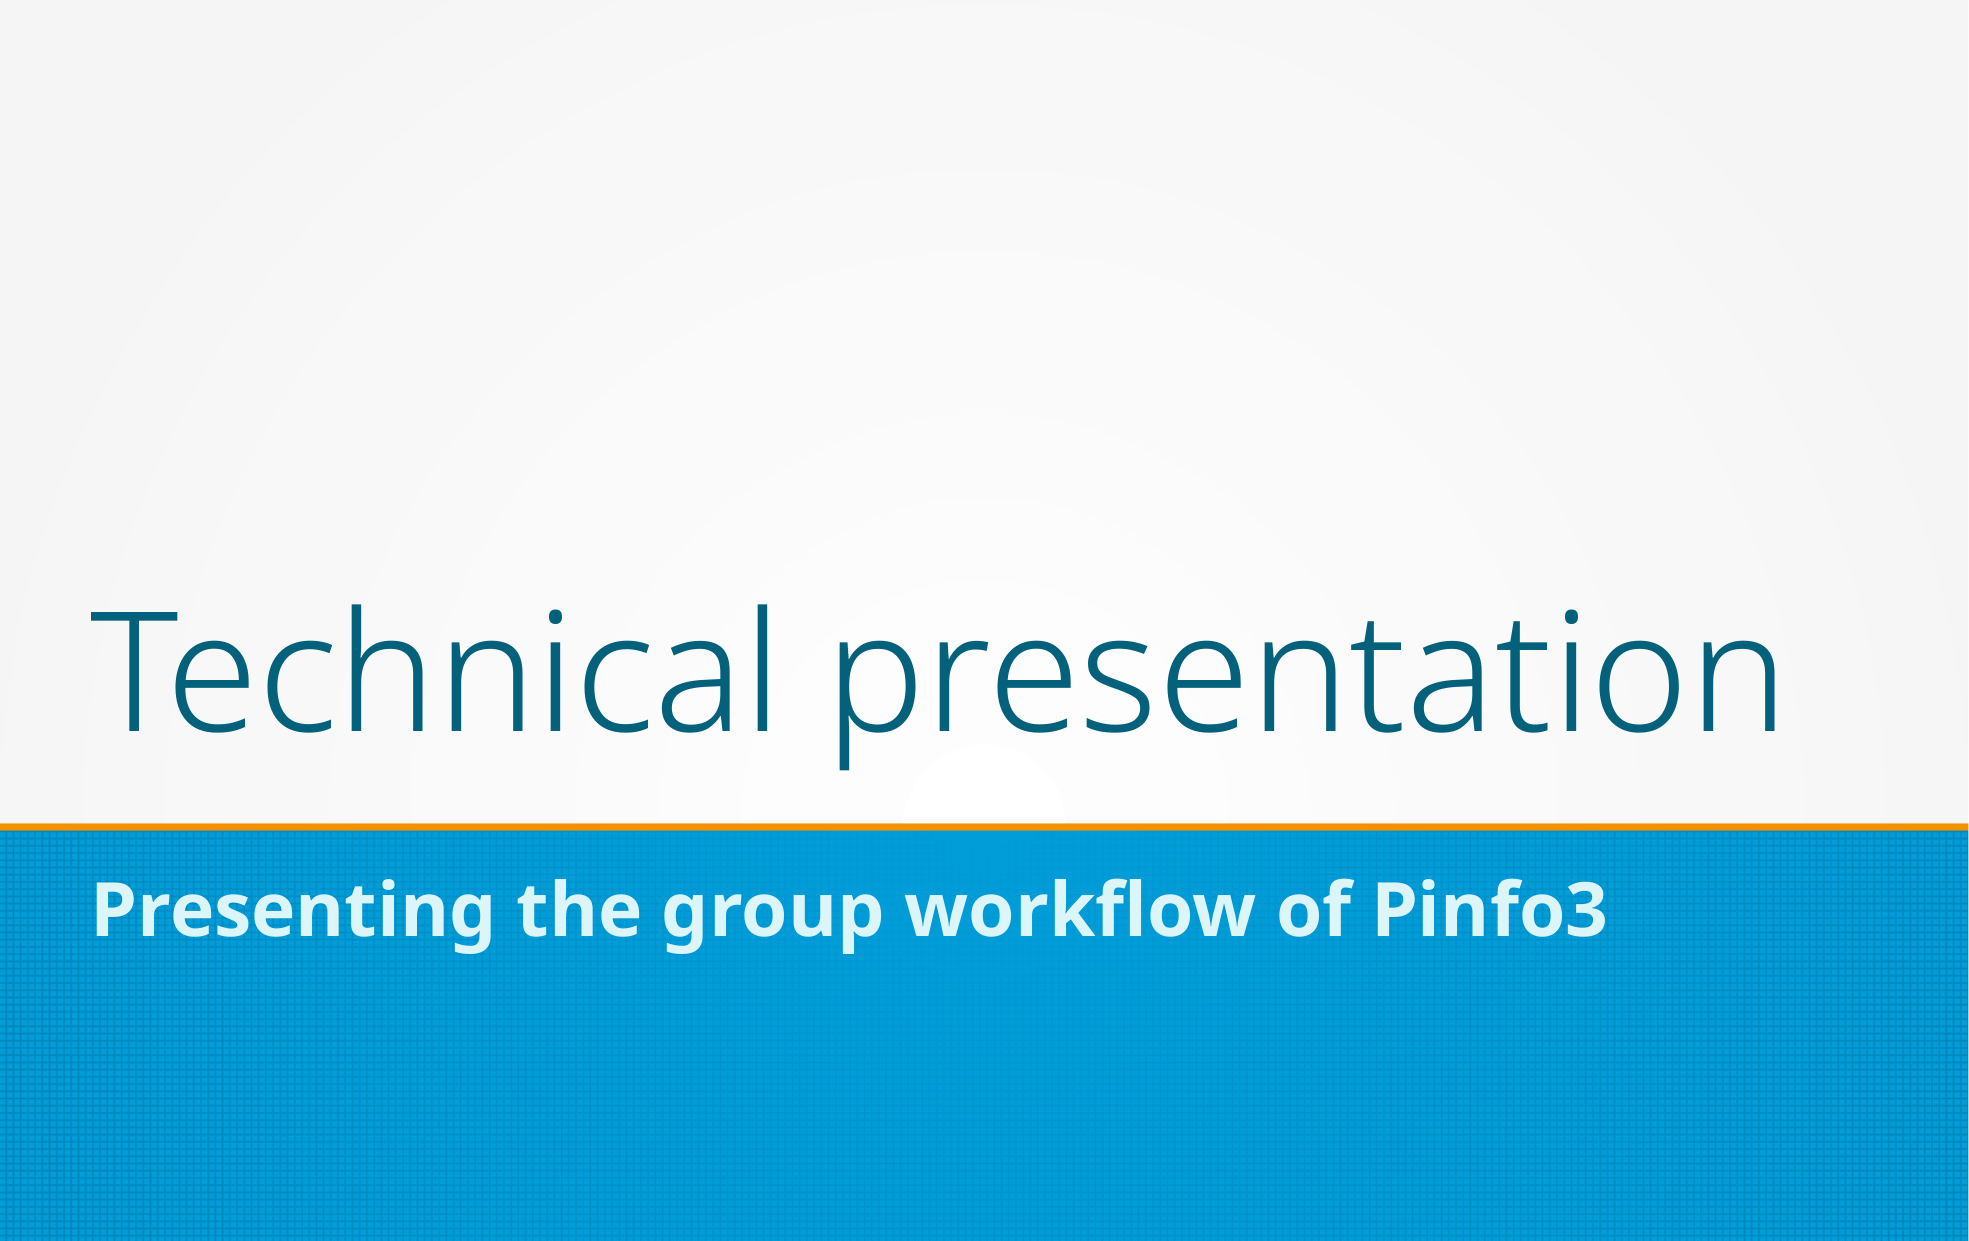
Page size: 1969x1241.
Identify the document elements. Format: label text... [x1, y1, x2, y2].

subtitle Presenting the group workflow of Pinfo3 [90, 855, 1861, 1111]
title Technical presentation [90, 49, 1862, 781]
picture [0, 0, 1969, 830]
